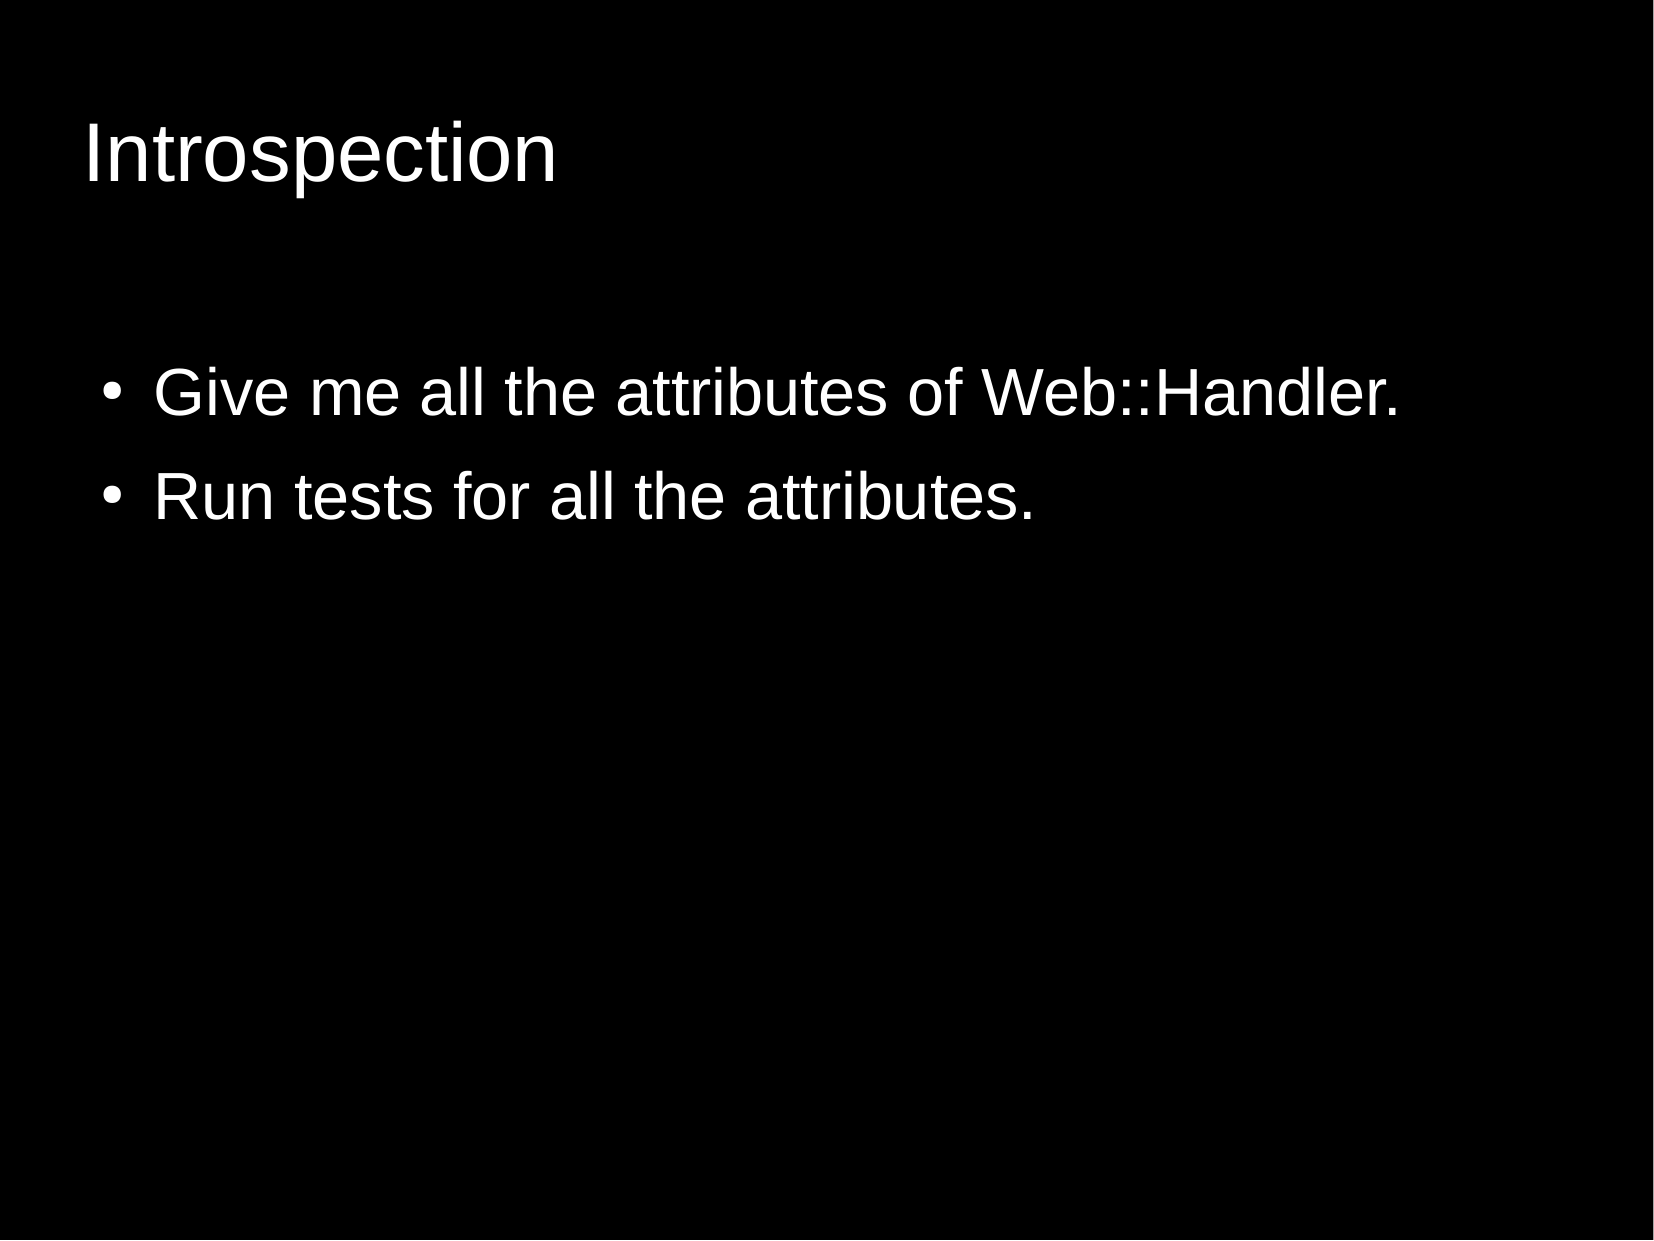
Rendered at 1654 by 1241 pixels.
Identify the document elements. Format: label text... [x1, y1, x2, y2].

list Give me all the attributes of Web::Handler. Run tests for all the attributes. [82, 355, 1571, 1075]
title Introspection [82, 49, 1571, 257]
